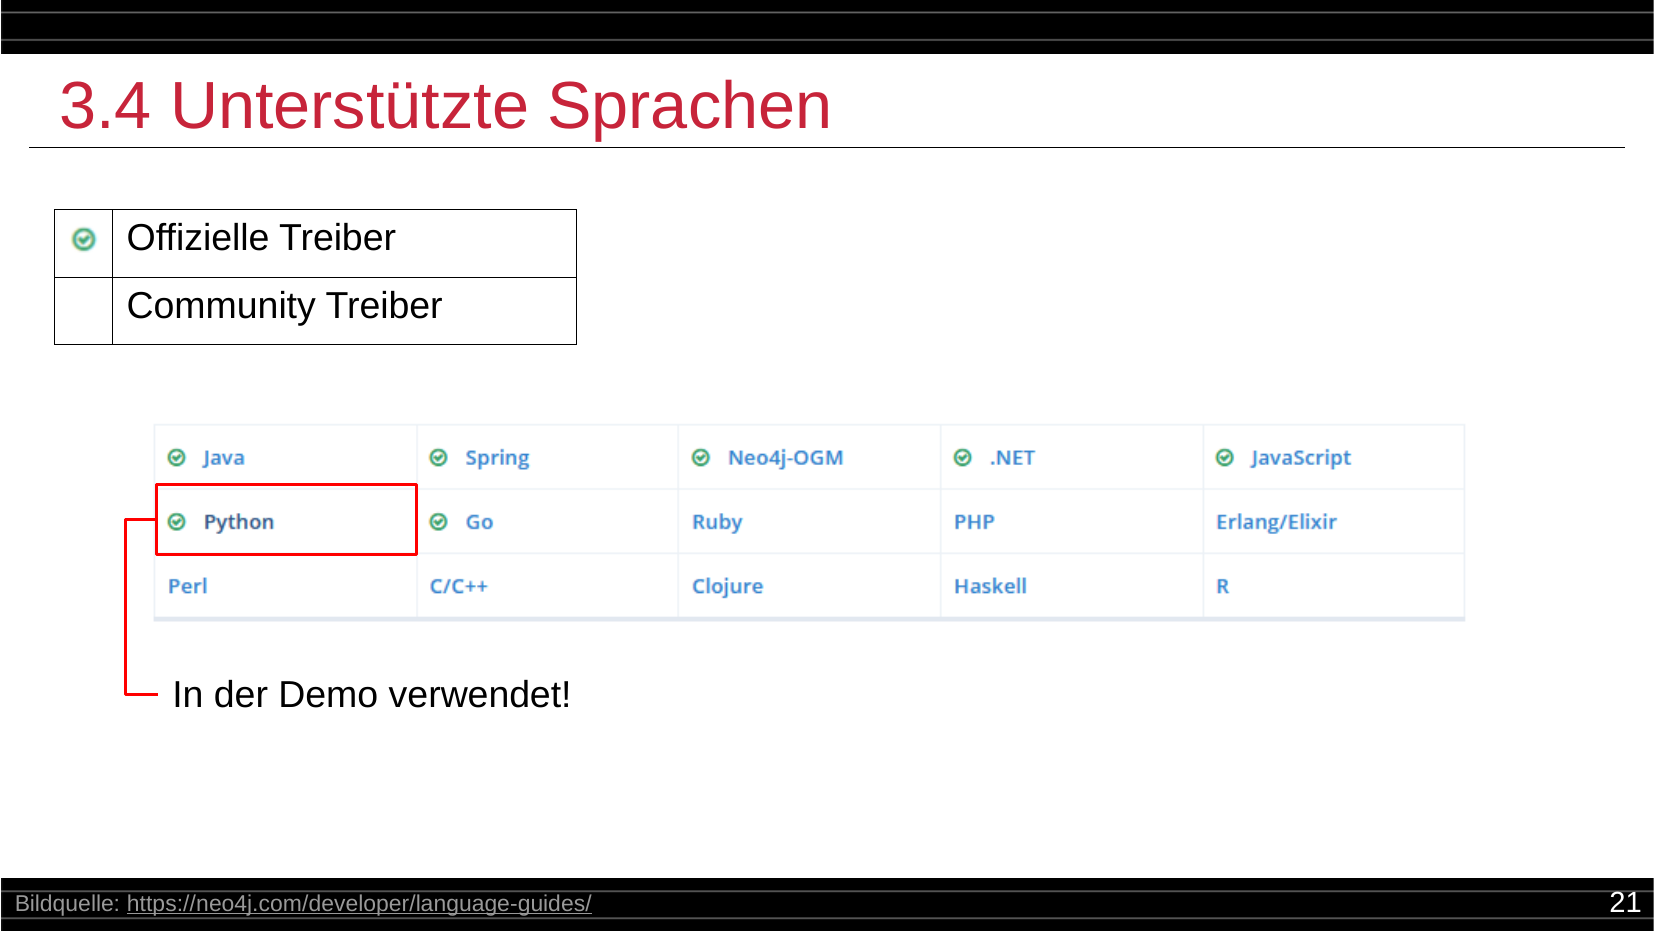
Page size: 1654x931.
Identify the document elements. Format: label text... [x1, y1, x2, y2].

table_cell [55, 278, 112, 344]
text_box Bildquelle: https://neo4j.com/developer/language-guides/ [0, 883, 1329, 931]
picture [56, 210, 111, 271]
table_cell Community Treiber [113, 278, 576, 344]
picture [1, 0, 1654, 54]
text_box In der Demo verwendet! [157, 666, 960, 724]
table_header [55, 210, 112, 277]
table_header Offizielle Treiber [113, 210, 576, 277]
title 3.4 Unterstützte Sprachen [59, 63, 1548, 148]
picture [143, 407, 1478, 639]
picture [1, 878, 1654, 931]
picture [158, 486, 415, 553]
